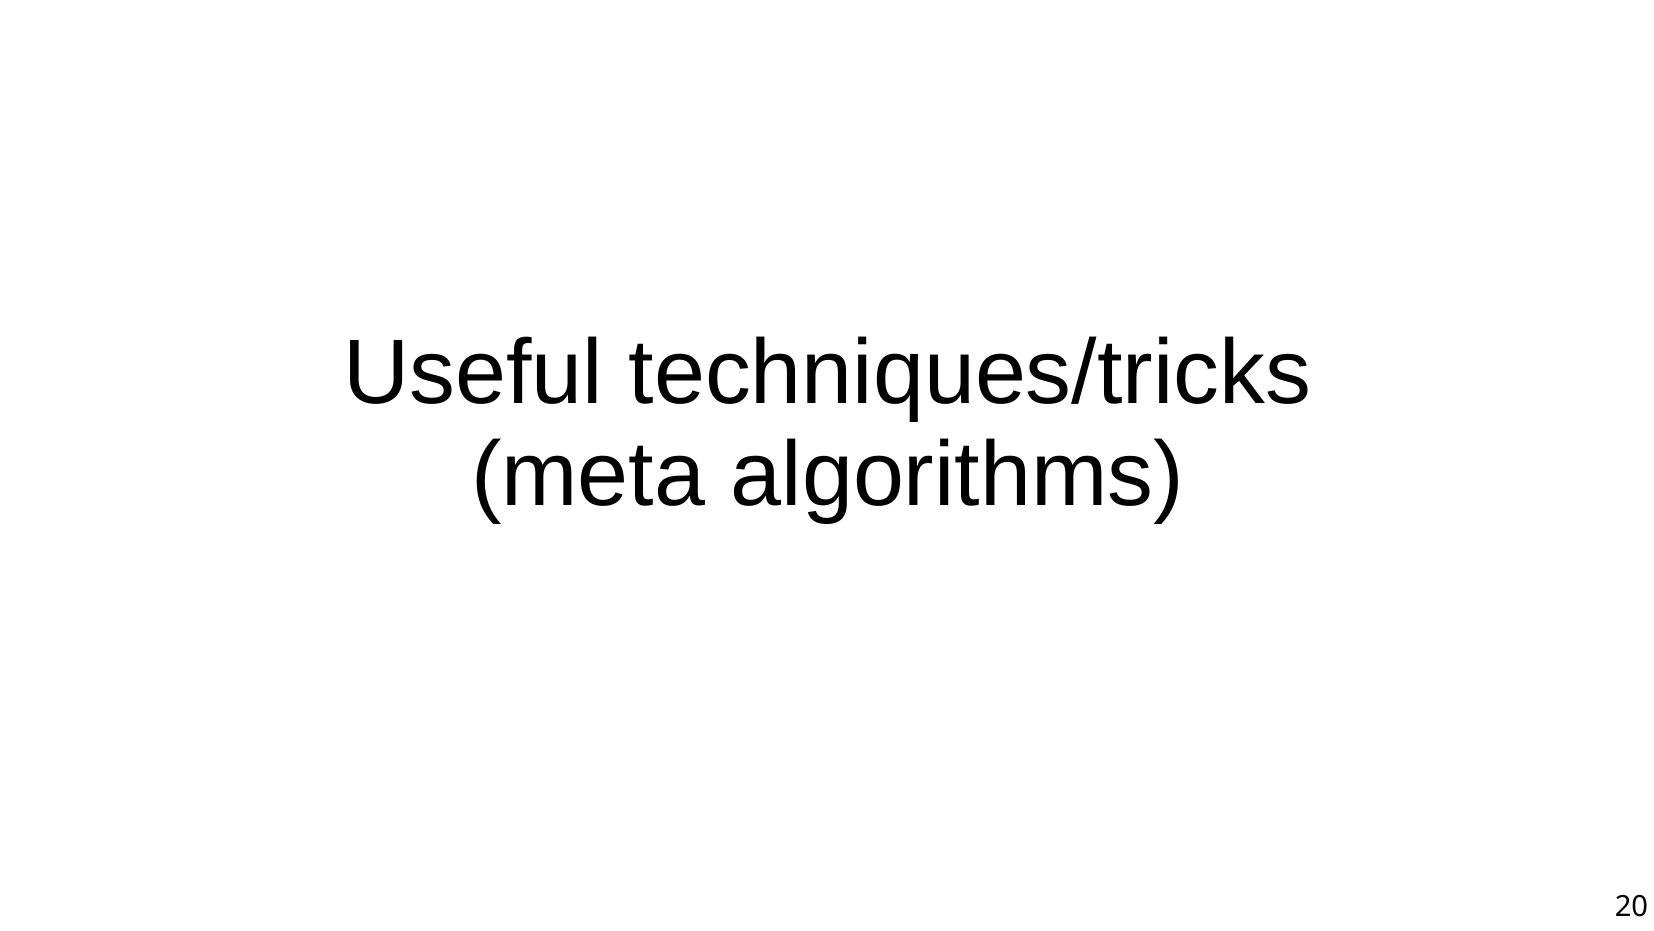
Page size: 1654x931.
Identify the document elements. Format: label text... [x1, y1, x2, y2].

title Useful techniques/tricks (meta algorithms) [0, 320, 1654, 526]
